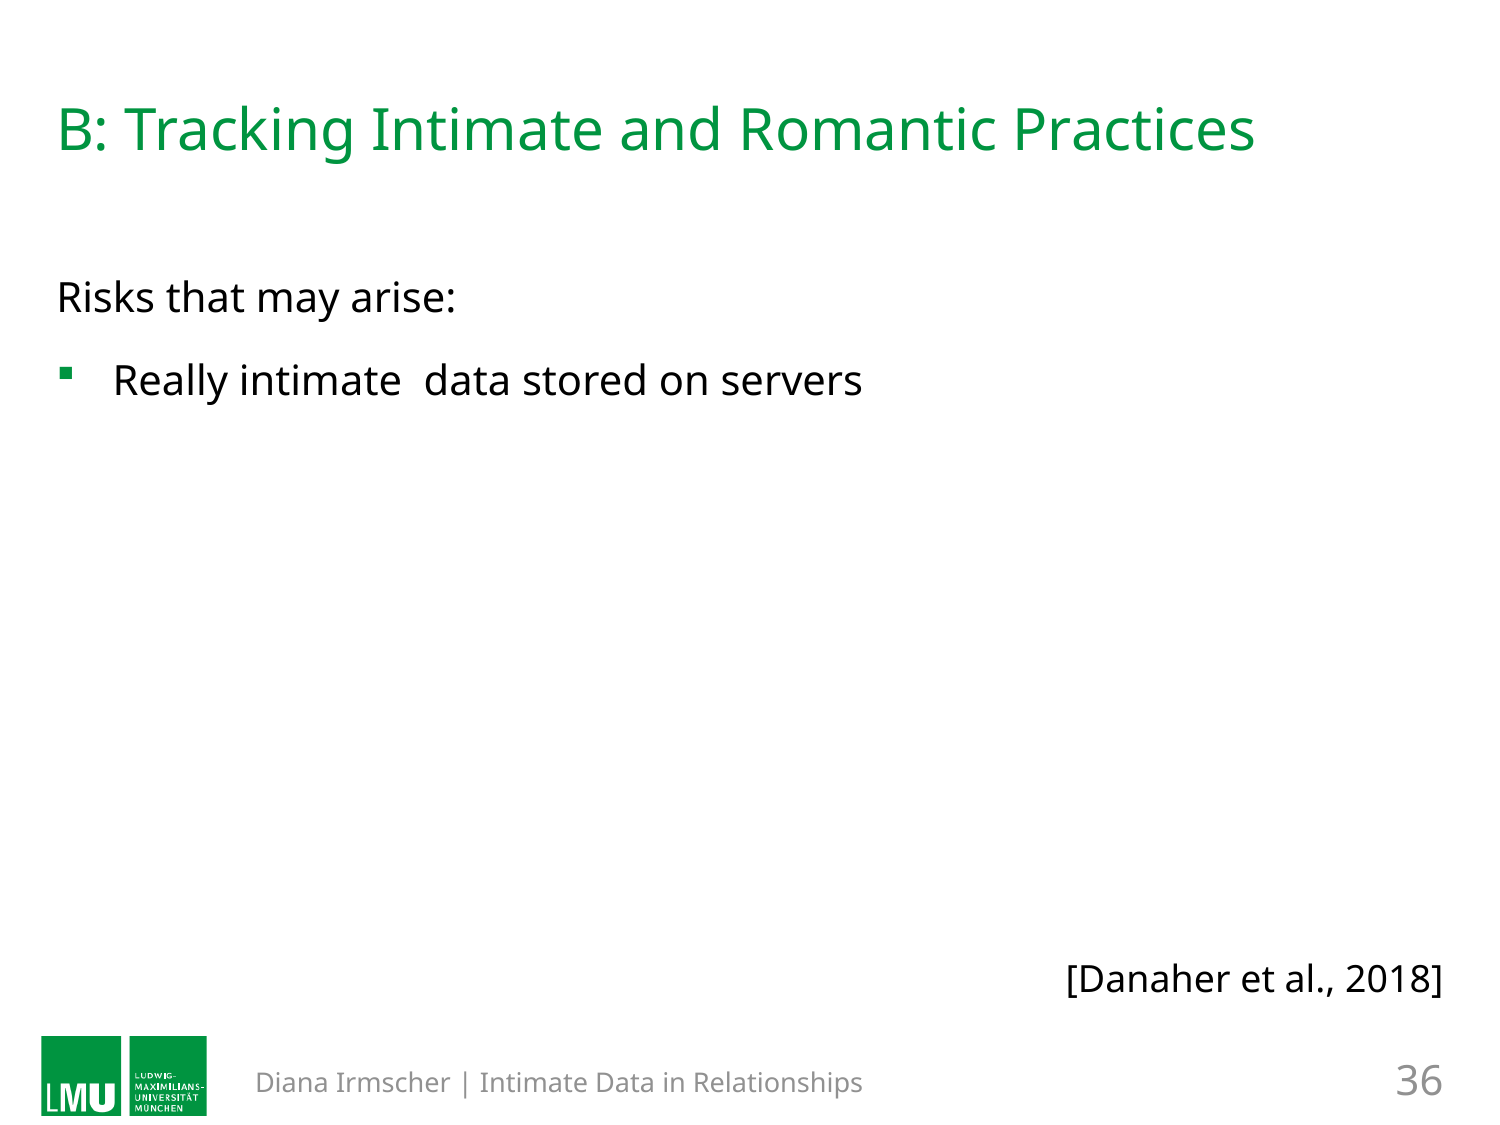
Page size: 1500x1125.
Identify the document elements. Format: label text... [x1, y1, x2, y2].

list Risks that may arise: Really intimate data stored on servers [41, 263, 1459, 947]
footer Diana Irmscher | Intimate Data in Relationships [240, 1046, 963, 1117]
title B: Tracking Intimate and Romantic Practices [41, 37, 1459, 217]
slide_number <number> [1014, 1046, 1459, 1117]
list [Danaher et al., 2018] [41, 947, 1459, 1007]
